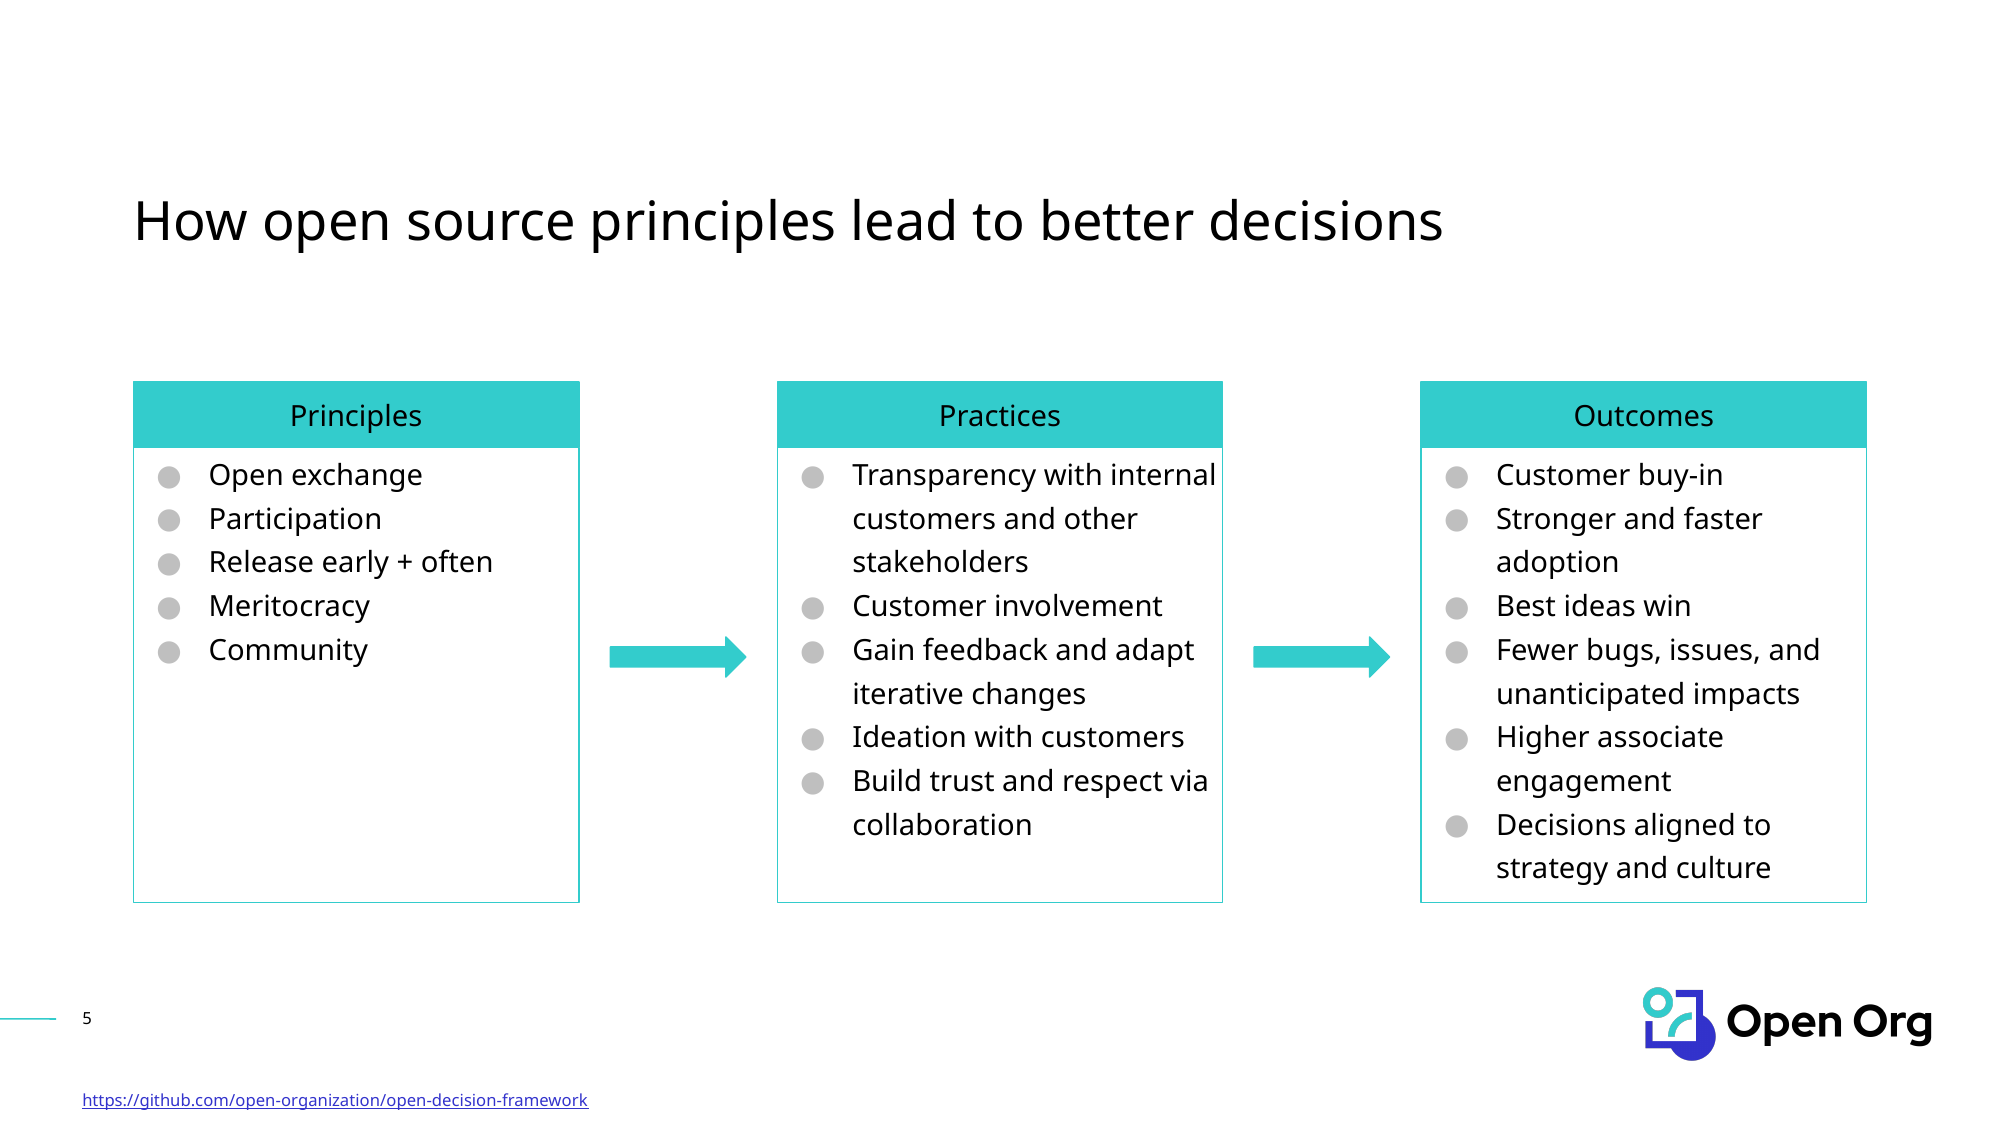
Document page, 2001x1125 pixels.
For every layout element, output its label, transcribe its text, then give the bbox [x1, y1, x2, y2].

list Customer buy-in Stronger and faster adoption Best ideas win Fewer bugs, issues, and unanticipated impacts Higher associate engagement Decisions aligned to strategy and culture [1421, 447, 1867, 903]
list Open exchange Participation Release early + often Meritocracy Community [133, 447, 579, 903]
text_box [610, 637, 746, 677]
slide_number 1 [82, 978, 124, 1059]
text_box [1254, 637, 1390, 677]
picture [1642, 986, 1932, 1062]
text_box Principles [133, 382, 579, 447]
list https://github.com/open-organization/open-decision-framework [82, 1049, 1205, 1113]
text_box Practices [777, 382, 1223, 447]
list Transparency with internal customers and other stakeholders Customer involvement Gain feedback and adapt iterative changes Ideation with customers Build trust and respect via collaboration [777, 447, 1223, 903]
title How open source principles lead to better decisions [133, 173, 1628, 265]
text_box Outcomes [1421, 382, 1867, 447]
